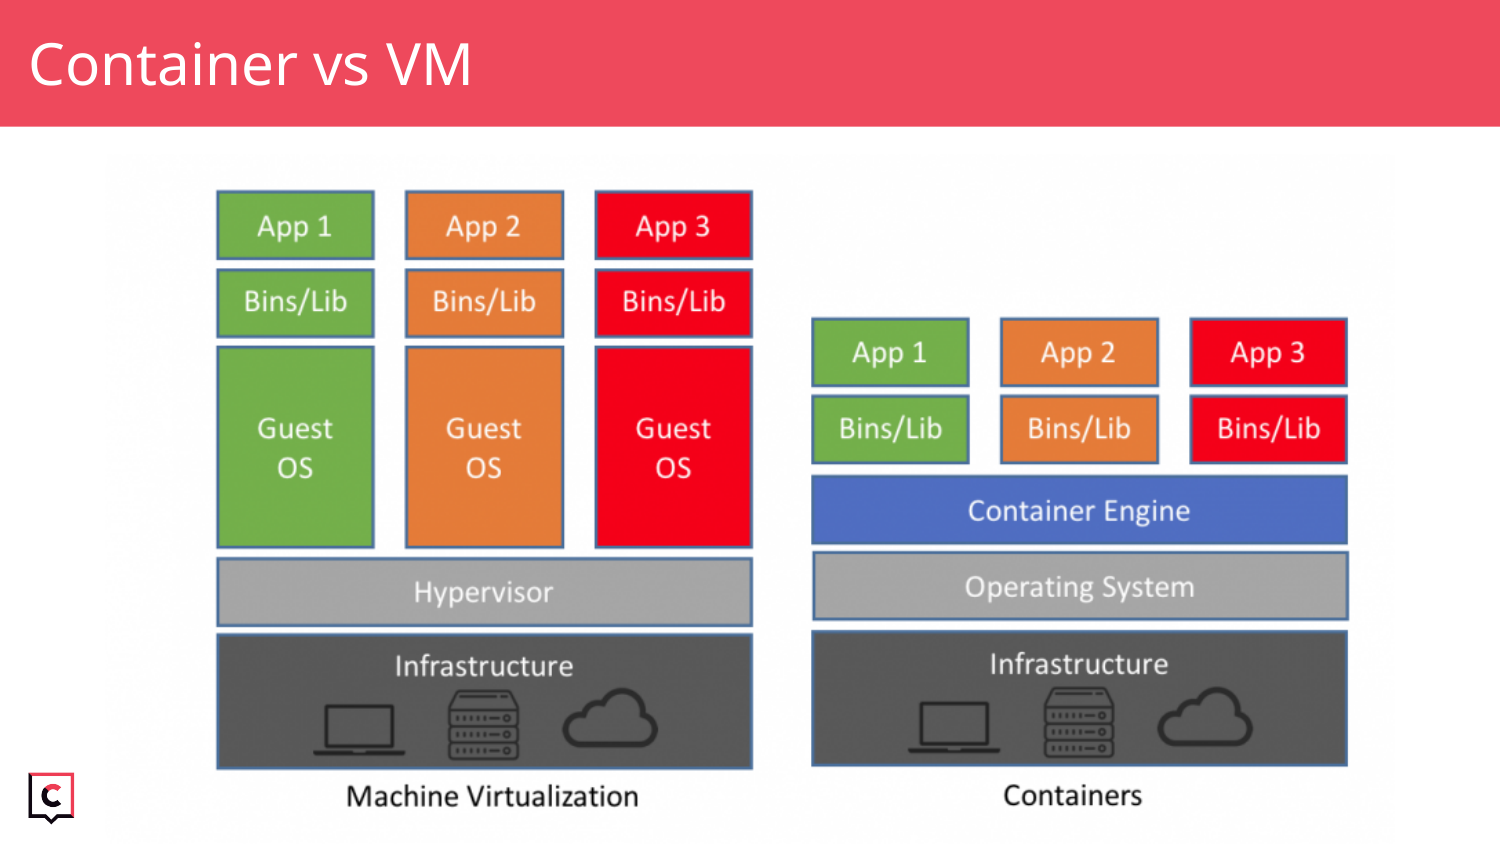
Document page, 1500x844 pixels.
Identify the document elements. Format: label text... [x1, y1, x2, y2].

title Container vs VM [13, 12, 1412, 107]
picture [105, 154, 1395, 844]
picture [19, 764, 82, 830]
